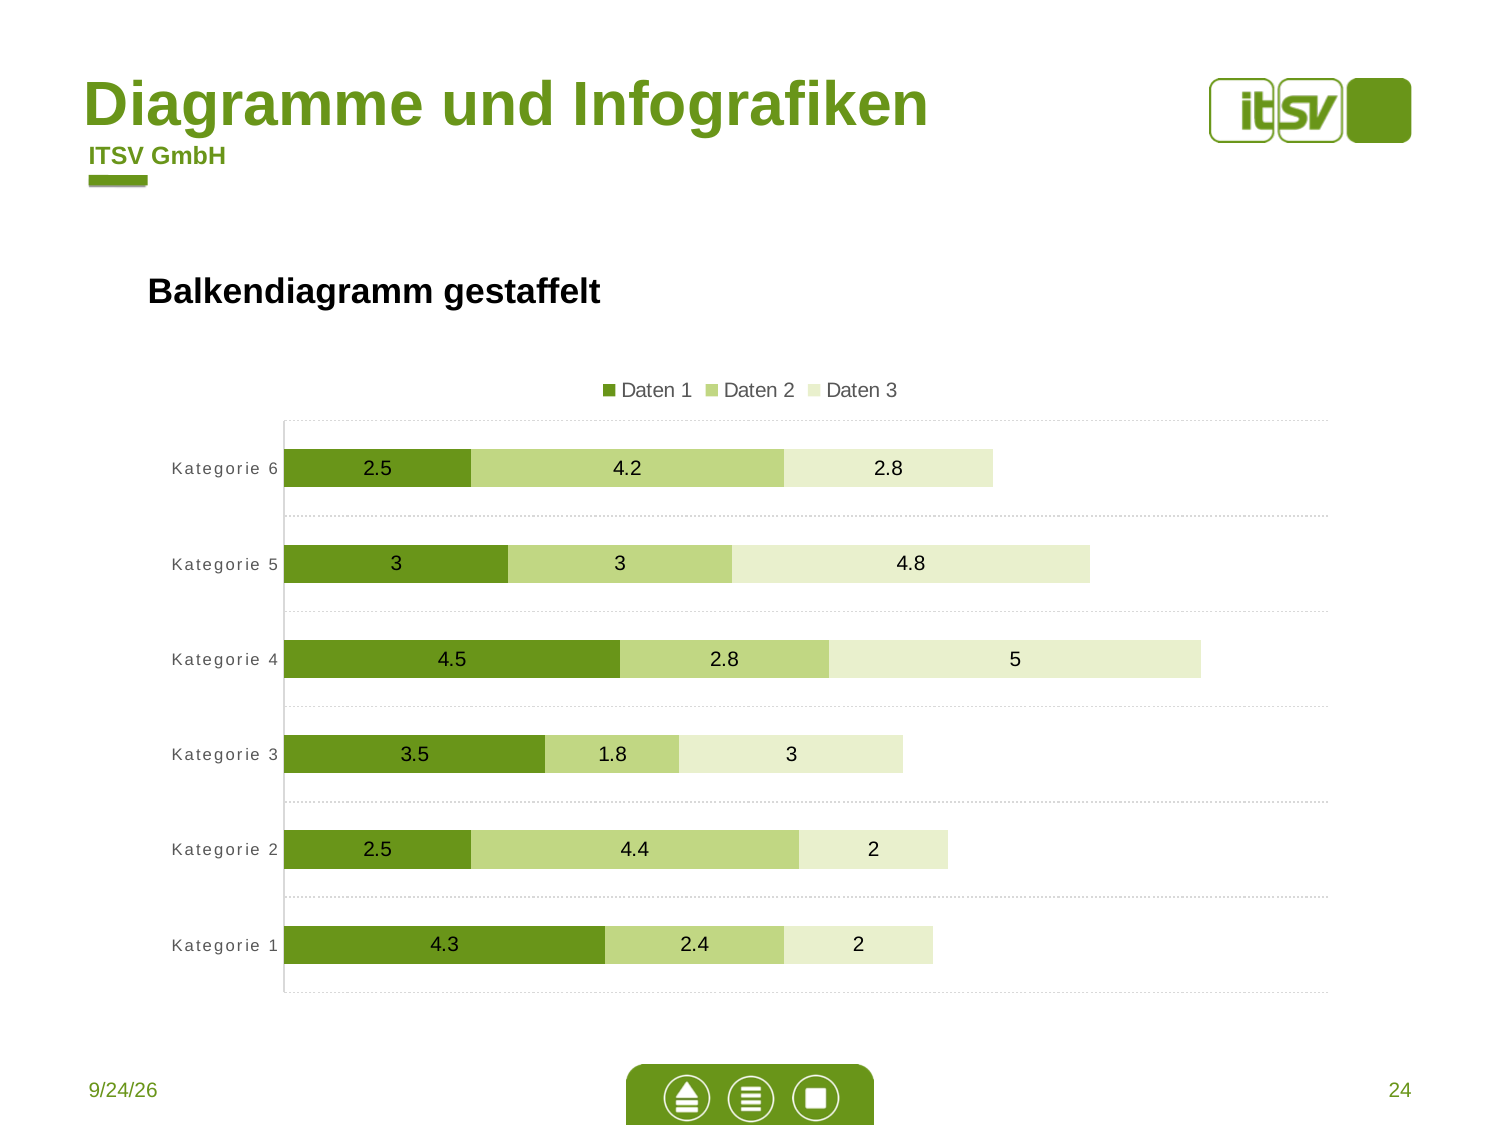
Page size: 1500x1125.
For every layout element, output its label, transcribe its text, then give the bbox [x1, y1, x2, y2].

picture [626, 1064, 874, 1125]
title Diagramme und Infografiken [83, 62, 1191, 139]
chart [147, 361, 1353, 1006]
picture [1209, 78, 1412, 143]
subtitle Balkendiagramm gestaffelt [147, 268, 1353, 312]
slide_number 2/24/20 [88, 1076, 425, 1115]
slide_number <number> [1074, 1076, 1412, 1115]
